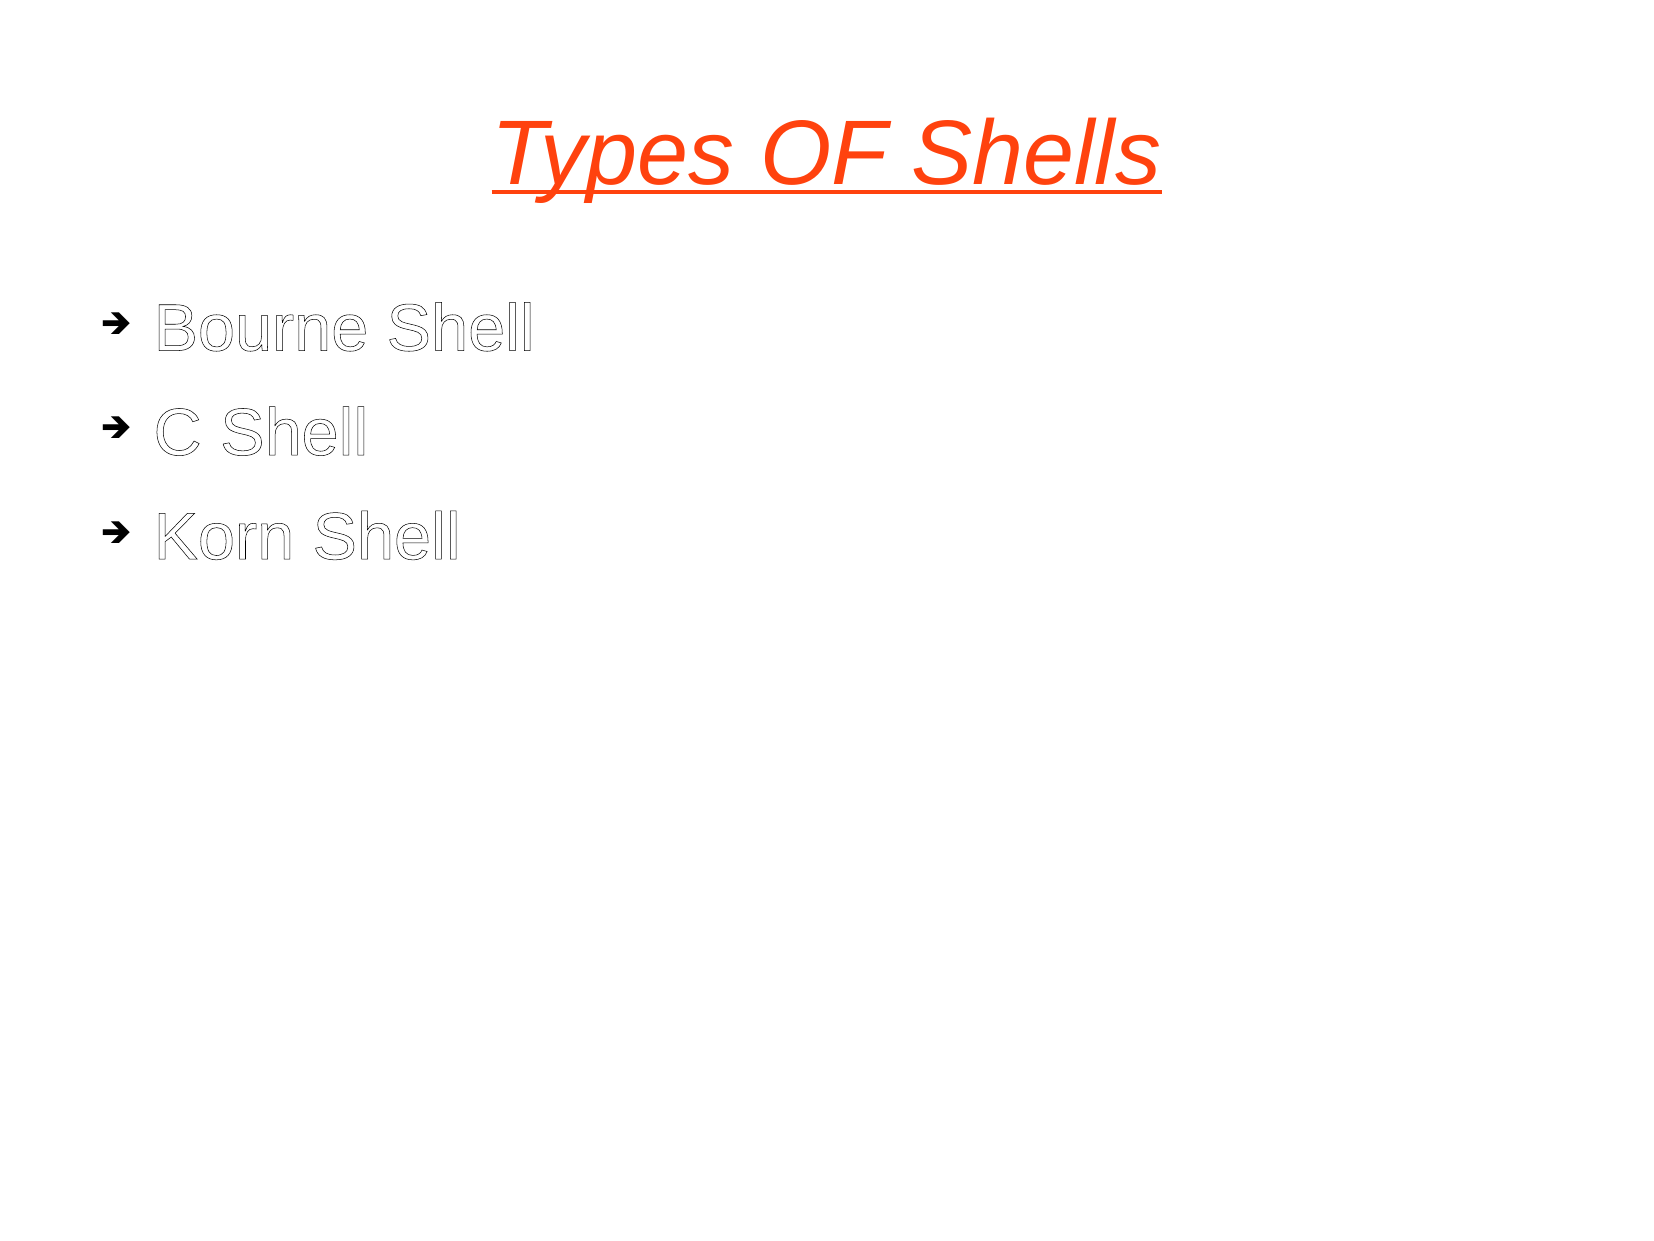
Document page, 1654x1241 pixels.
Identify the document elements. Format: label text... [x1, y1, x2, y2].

title Types OF Shells [82, 49, 1571, 257]
list Bourne Shell C Shell Korn Shell [82, 290, 1571, 1010]
